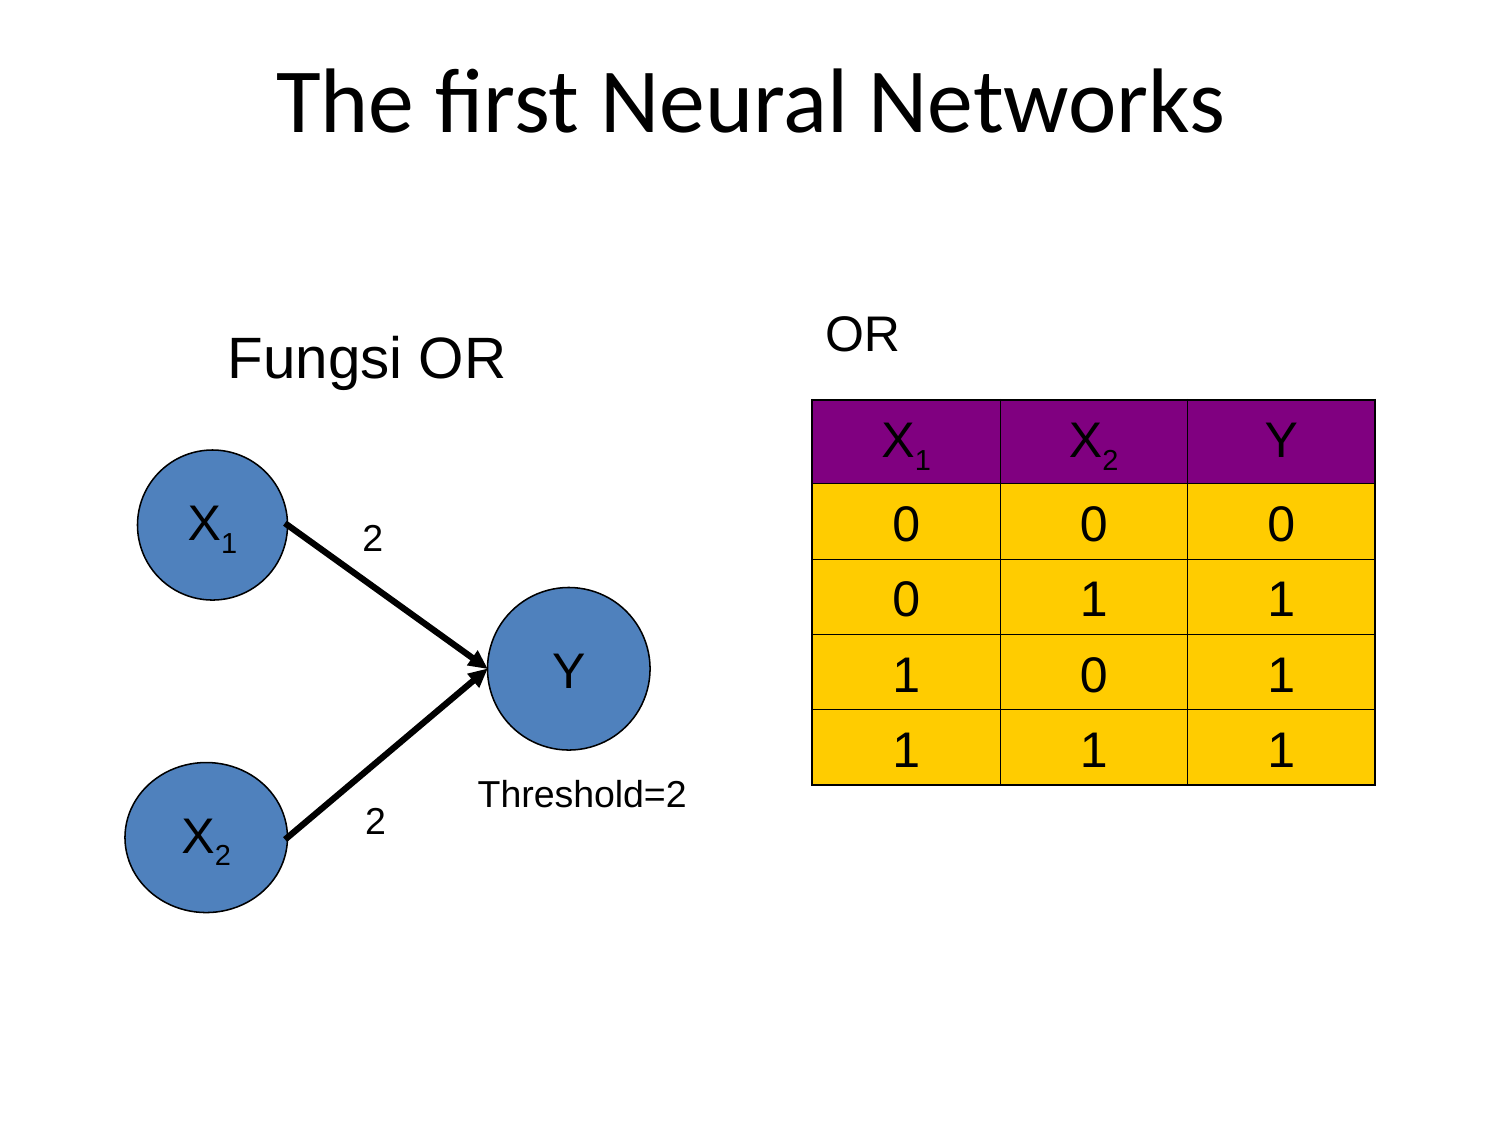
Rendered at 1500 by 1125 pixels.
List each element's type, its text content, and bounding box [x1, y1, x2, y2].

table_cell 1 [1001, 560, 1187, 634]
text_box Y [487, 587, 651, 751]
table_cell 1 [1188, 560, 1374, 634]
text_box 2 [347, 505, 399, 567]
table_cell 0 [1001, 484, 1187, 559]
text_box X2 [124, 762, 288, 913]
title The first Neural Networks [3, 2, 1500, 190]
table_cell 0 [813, 484, 1000, 559]
table_cell 1 [1188, 635, 1374, 709]
table_header Y [1188, 401, 1374, 483]
table_cell 0 [1188, 484, 1374, 559]
text_box OR [810, 293, 915, 370]
table_cell 0 [813, 560, 1000, 634]
table_cell 1 [1001, 710, 1187, 784]
table_cell 0 [1001, 635, 1187, 709]
text_box X1 [137, 450, 288, 601]
text_box Fungsi OR [212, 312, 522, 398]
text_box Threshold=2 [462, 762, 702, 823]
table_cell 1 [813, 635, 1000, 709]
table_cell 1 [813, 710, 1000, 784]
text_box 2 [350, 789, 401, 851]
table_header X1 [813, 401, 1000, 483]
table_cell 1 [1188, 710, 1374, 784]
table_header X2 [1001, 401, 1187, 483]
